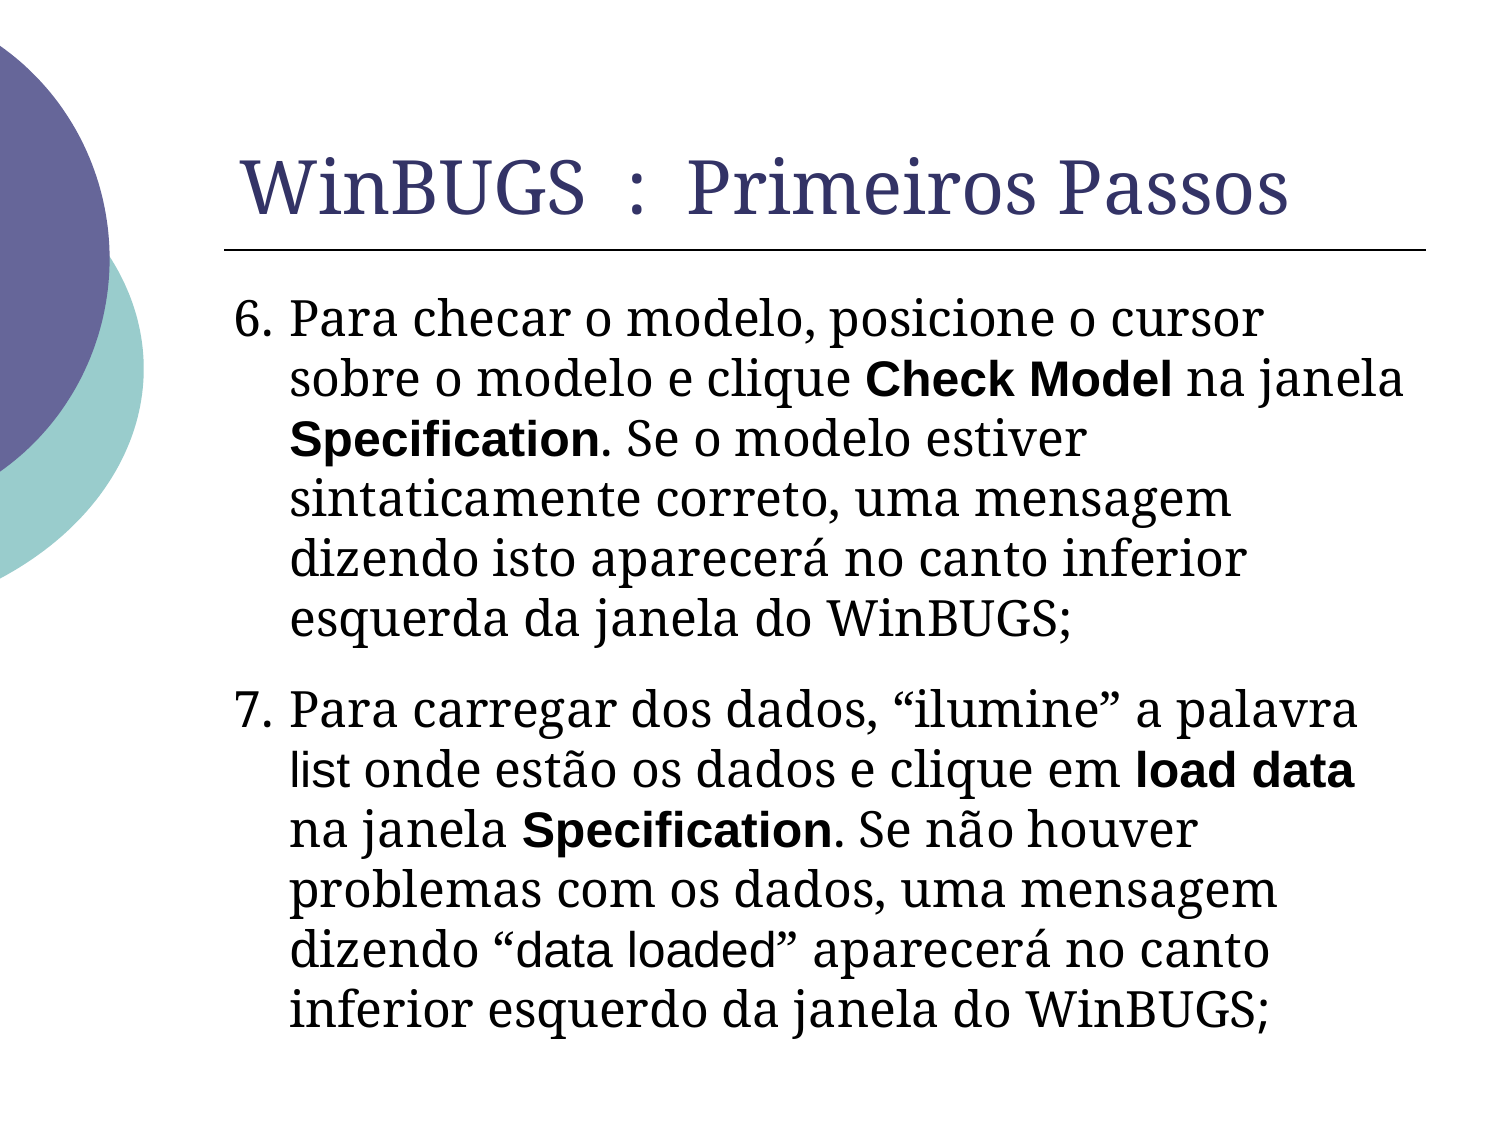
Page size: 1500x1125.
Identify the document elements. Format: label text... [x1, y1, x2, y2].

title WinBUGS : Primeiros Passos [224, 49, 1425, 237]
text_box Para checar o modelo, posicione o cursor sobre o modelo e clique Check Model na janela Specification. Se o modelo estiver sintaticamente correto, uma mensagem dizendo isto aparecerá no canto inferior esquerda da janela do WinBUGS; Para carregar dos dados, “ilumine” a palavra list onde estão os dados e clique em load data na janela Specification. Se não houver problemas com os dados, uma mensagem dizendo “data loaded” aparecerá no canto inferior esquerdo da janela do WinBUGS; [218, 278, 1424, 1125]
